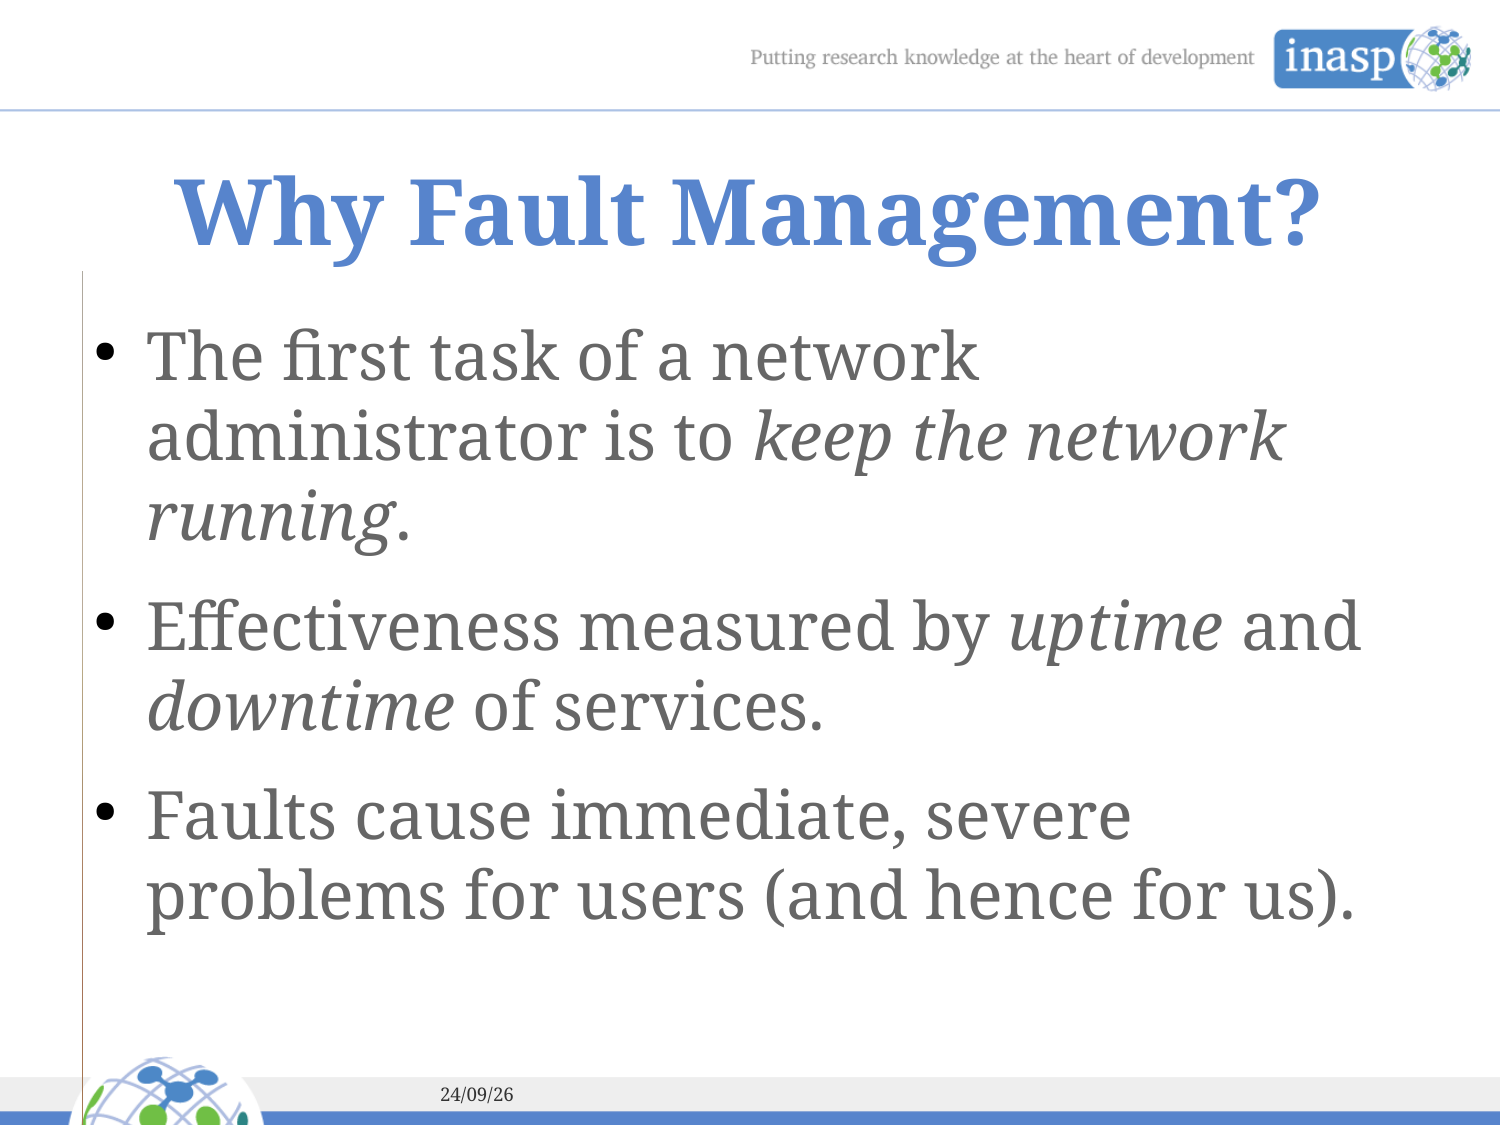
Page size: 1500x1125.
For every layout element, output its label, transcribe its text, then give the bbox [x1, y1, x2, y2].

picture [0, 0, 1500, 1125]
title Why Fault Management? [75, 129, 1426, 313]
list The first task of a network administrator is to keep the network running. Effectiveness measured by uptime and downtime of services. Faults cause immediate, severe problems for users (and hence for us). [75, 313, 1426, 967]
